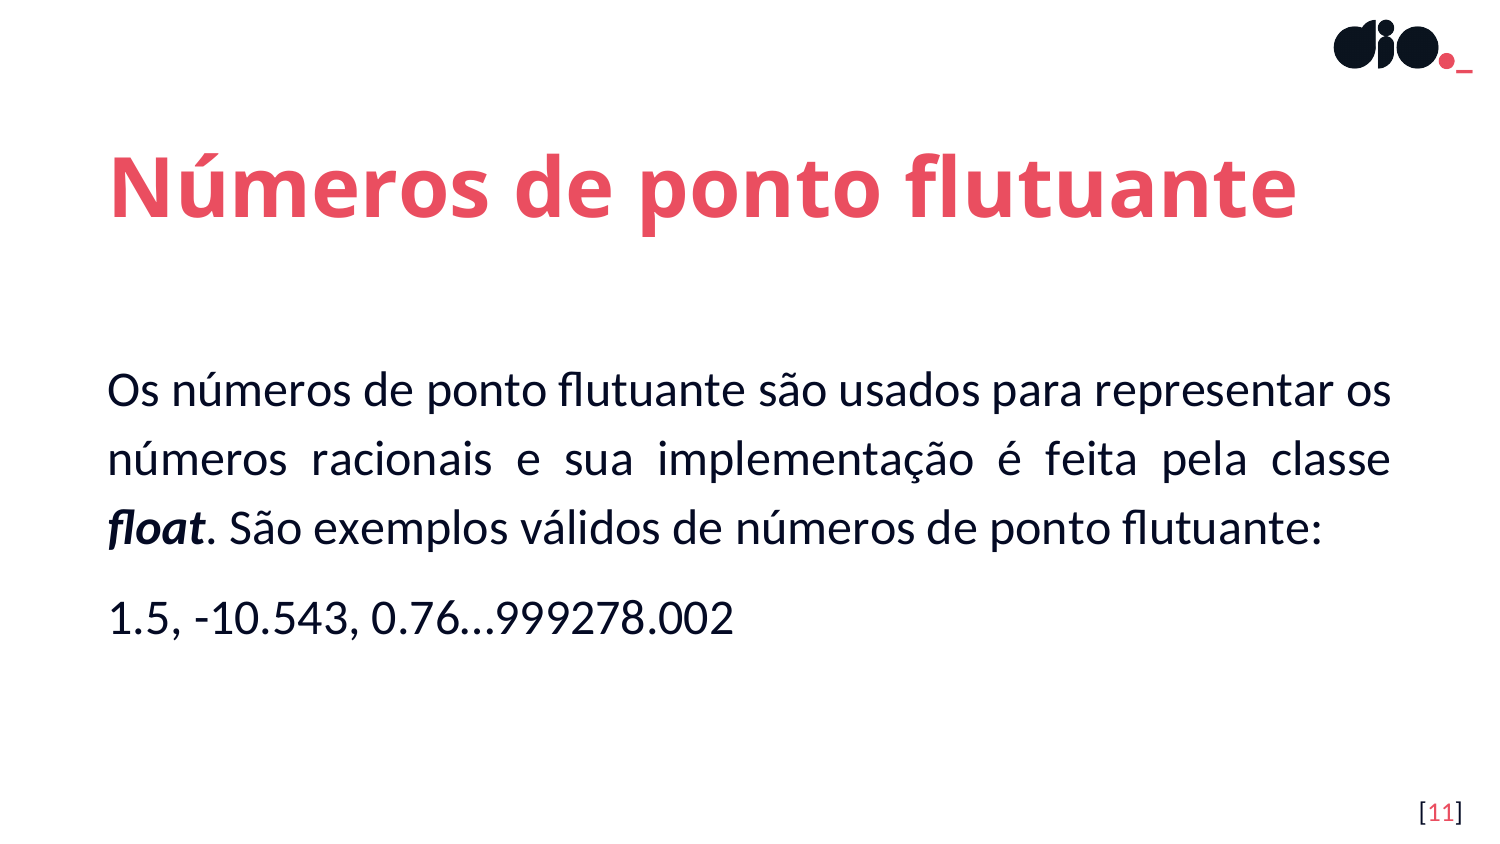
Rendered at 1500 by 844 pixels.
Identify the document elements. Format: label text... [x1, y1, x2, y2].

text_box Números de ponto flutuante [92, 104, 1408, 243]
text_box [] [1403, 779, 1494, 844]
text_box Os números de ponto flutuante são usados para representar os números racionais e sua implementação é feita pela classe float. São exemplos válidos de números de ponto flutuante: 1.5, -10.543, 0.76…999278.002 [92, 243, 1408, 749]
